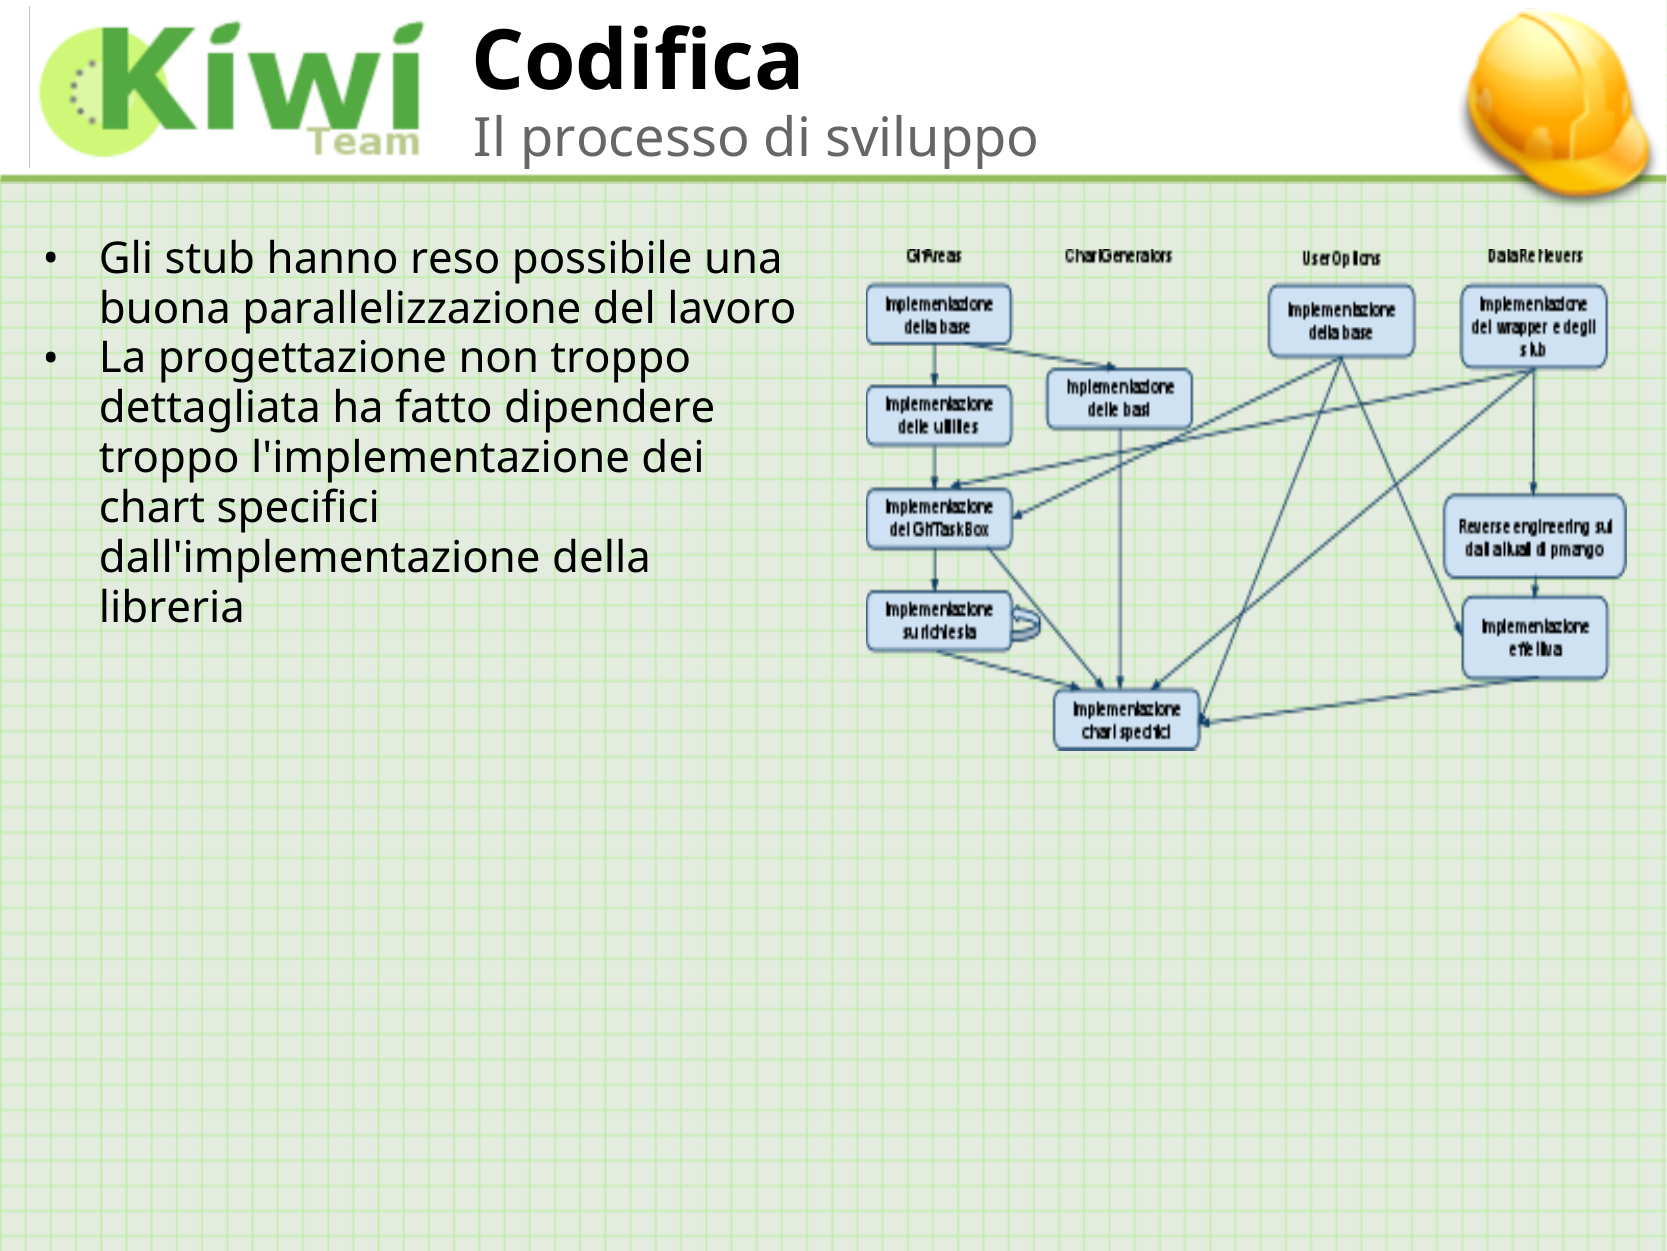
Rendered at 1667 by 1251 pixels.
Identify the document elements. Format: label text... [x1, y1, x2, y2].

picture [0, 0, 1667, 1251]
text_box Il processo di sviluppo [473, 107, 1327, 169]
title Codifica [471, 0, 1441, 122]
subtitle Gli stub hanno reso possibile una buona parallelizzazione del lavoro La progettazione non troppo dettagliata ha fatto dipendere troppo l'implementazione dei chart specifici dall'implementazione della libreria [23, 233, 804, 1046]
